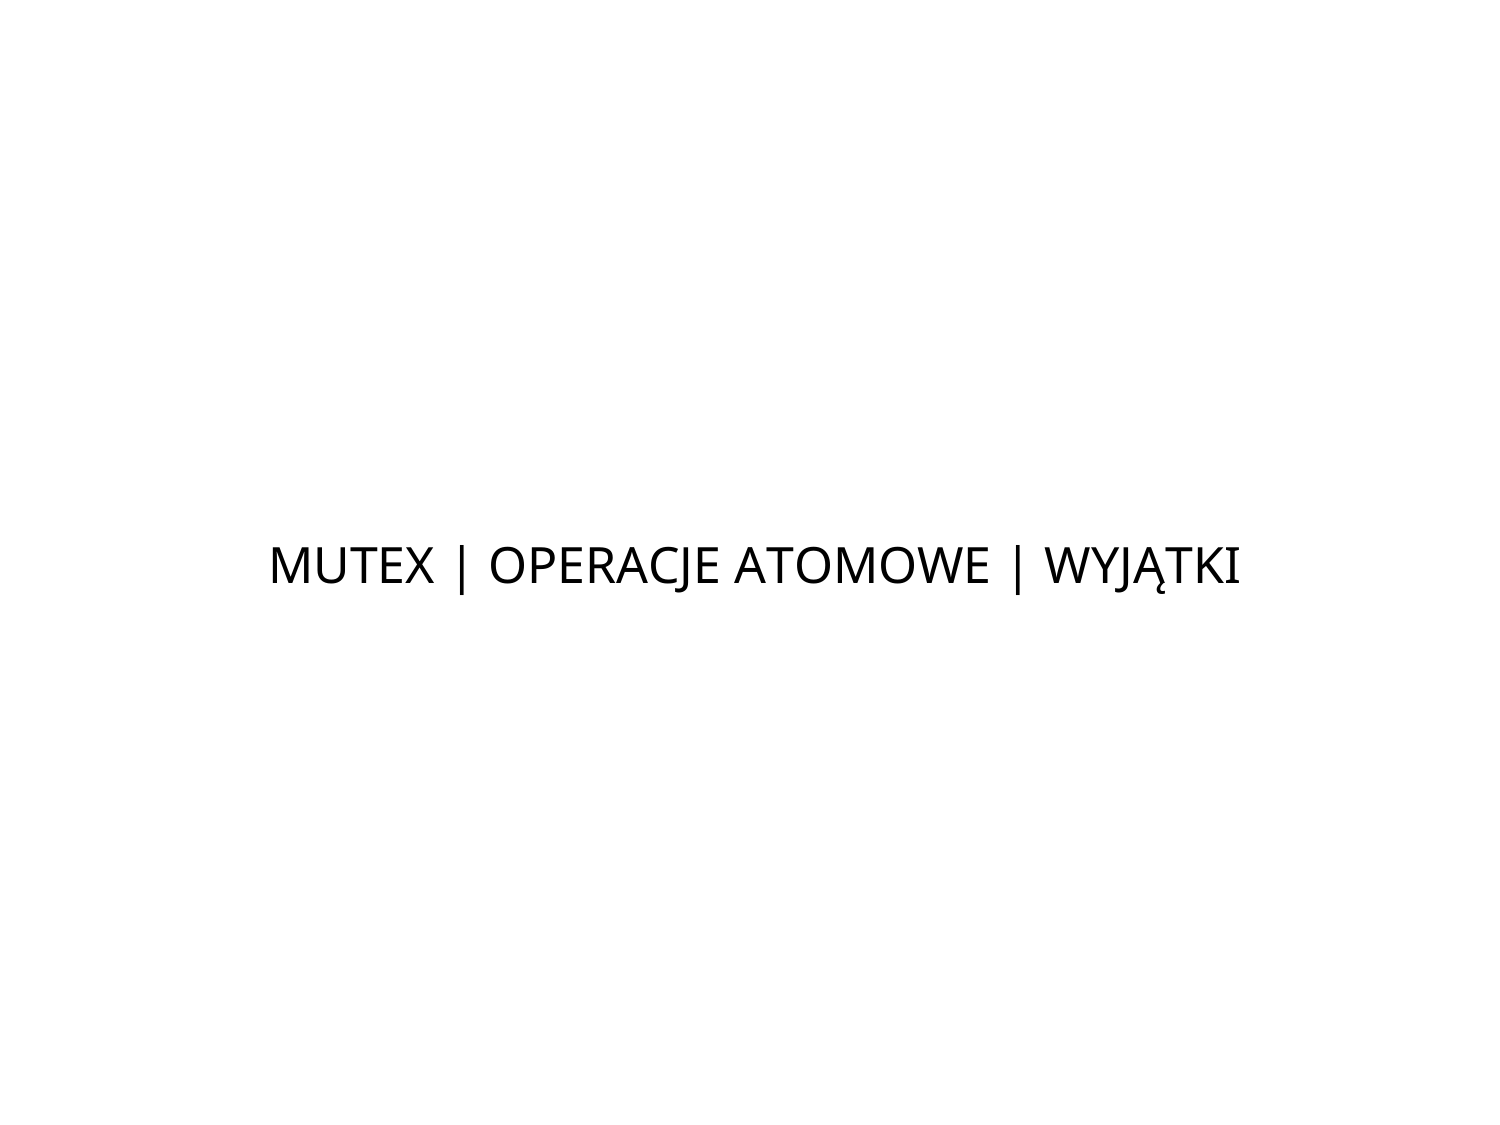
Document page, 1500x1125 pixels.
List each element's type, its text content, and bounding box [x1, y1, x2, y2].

subtitle MUTEX | OPERACJE ATOMOWE | WYJĄTKI [163, 205, 1347, 922]
